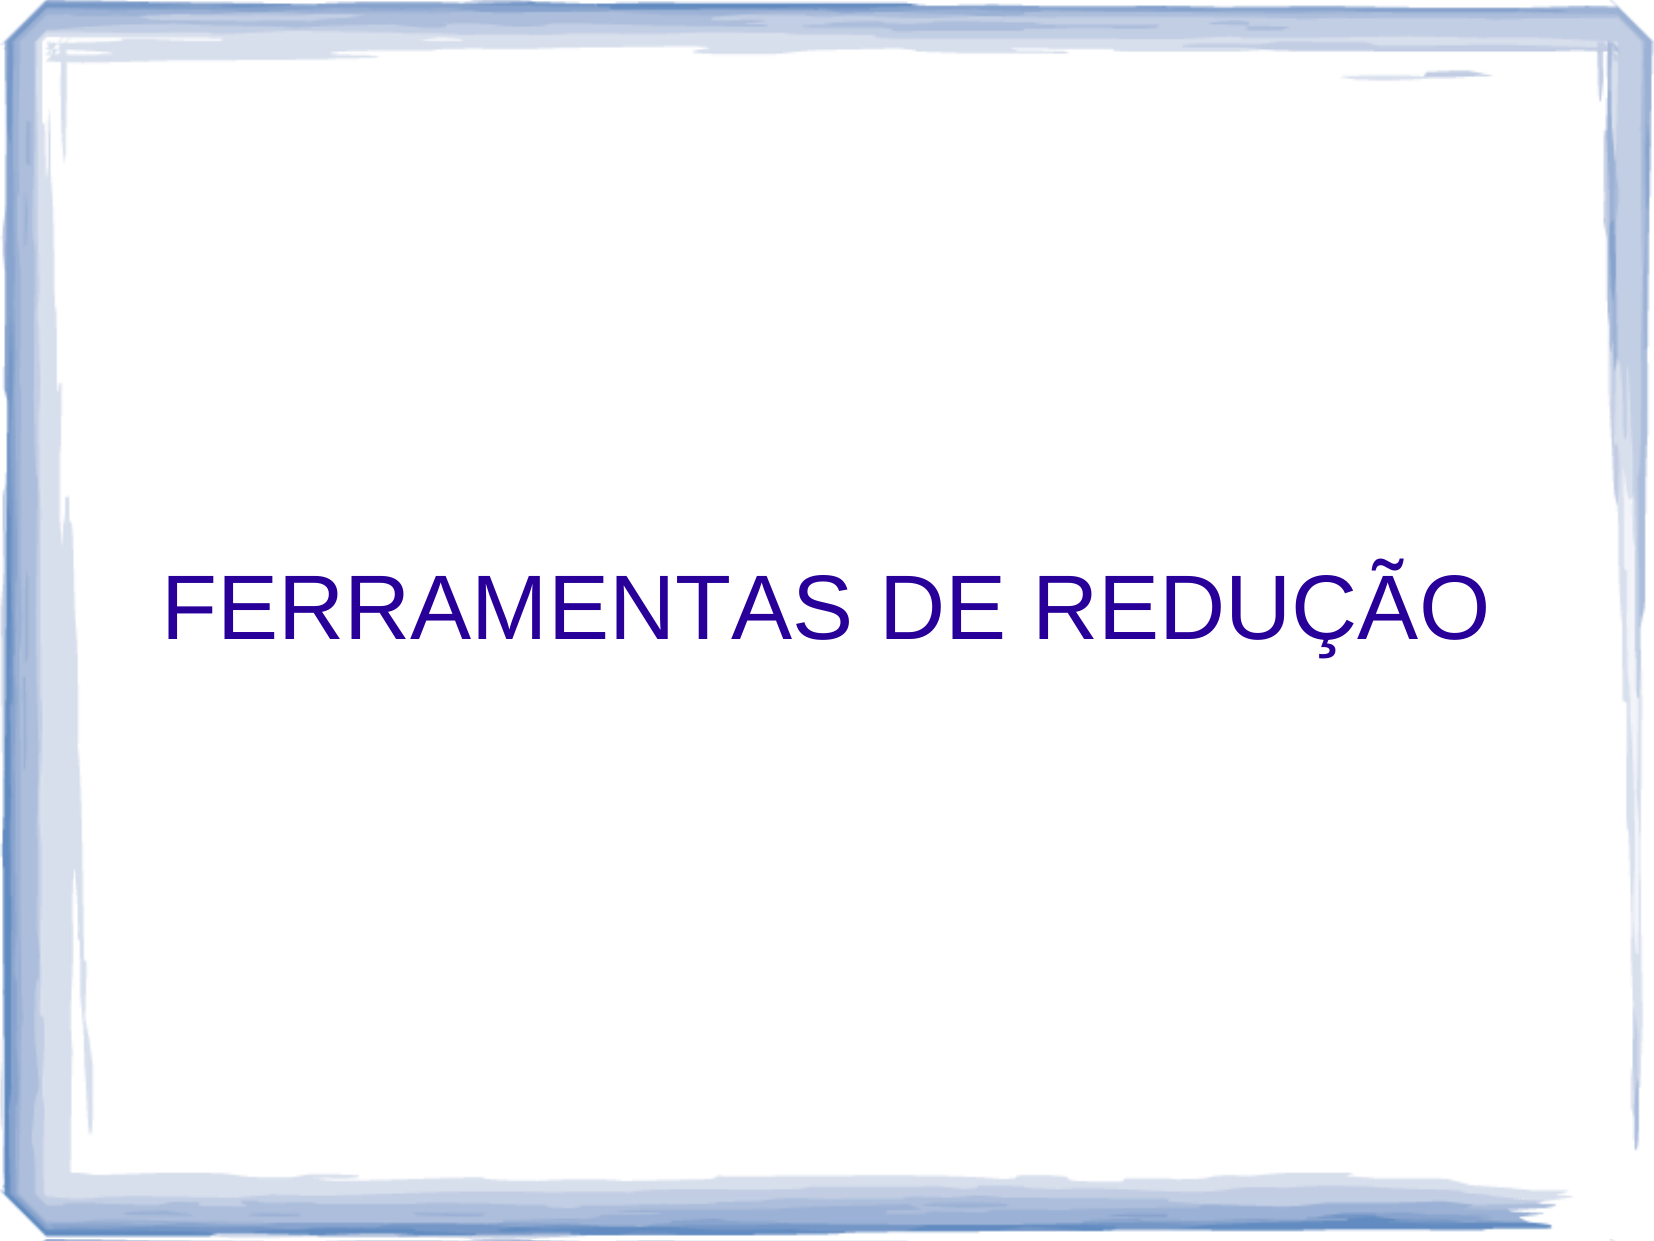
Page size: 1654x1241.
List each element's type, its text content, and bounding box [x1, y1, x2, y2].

title FERRAMENTAS DE REDUÇÃO [82, 504, 1571, 712]
picture [0, 0, 1654, 1241]
